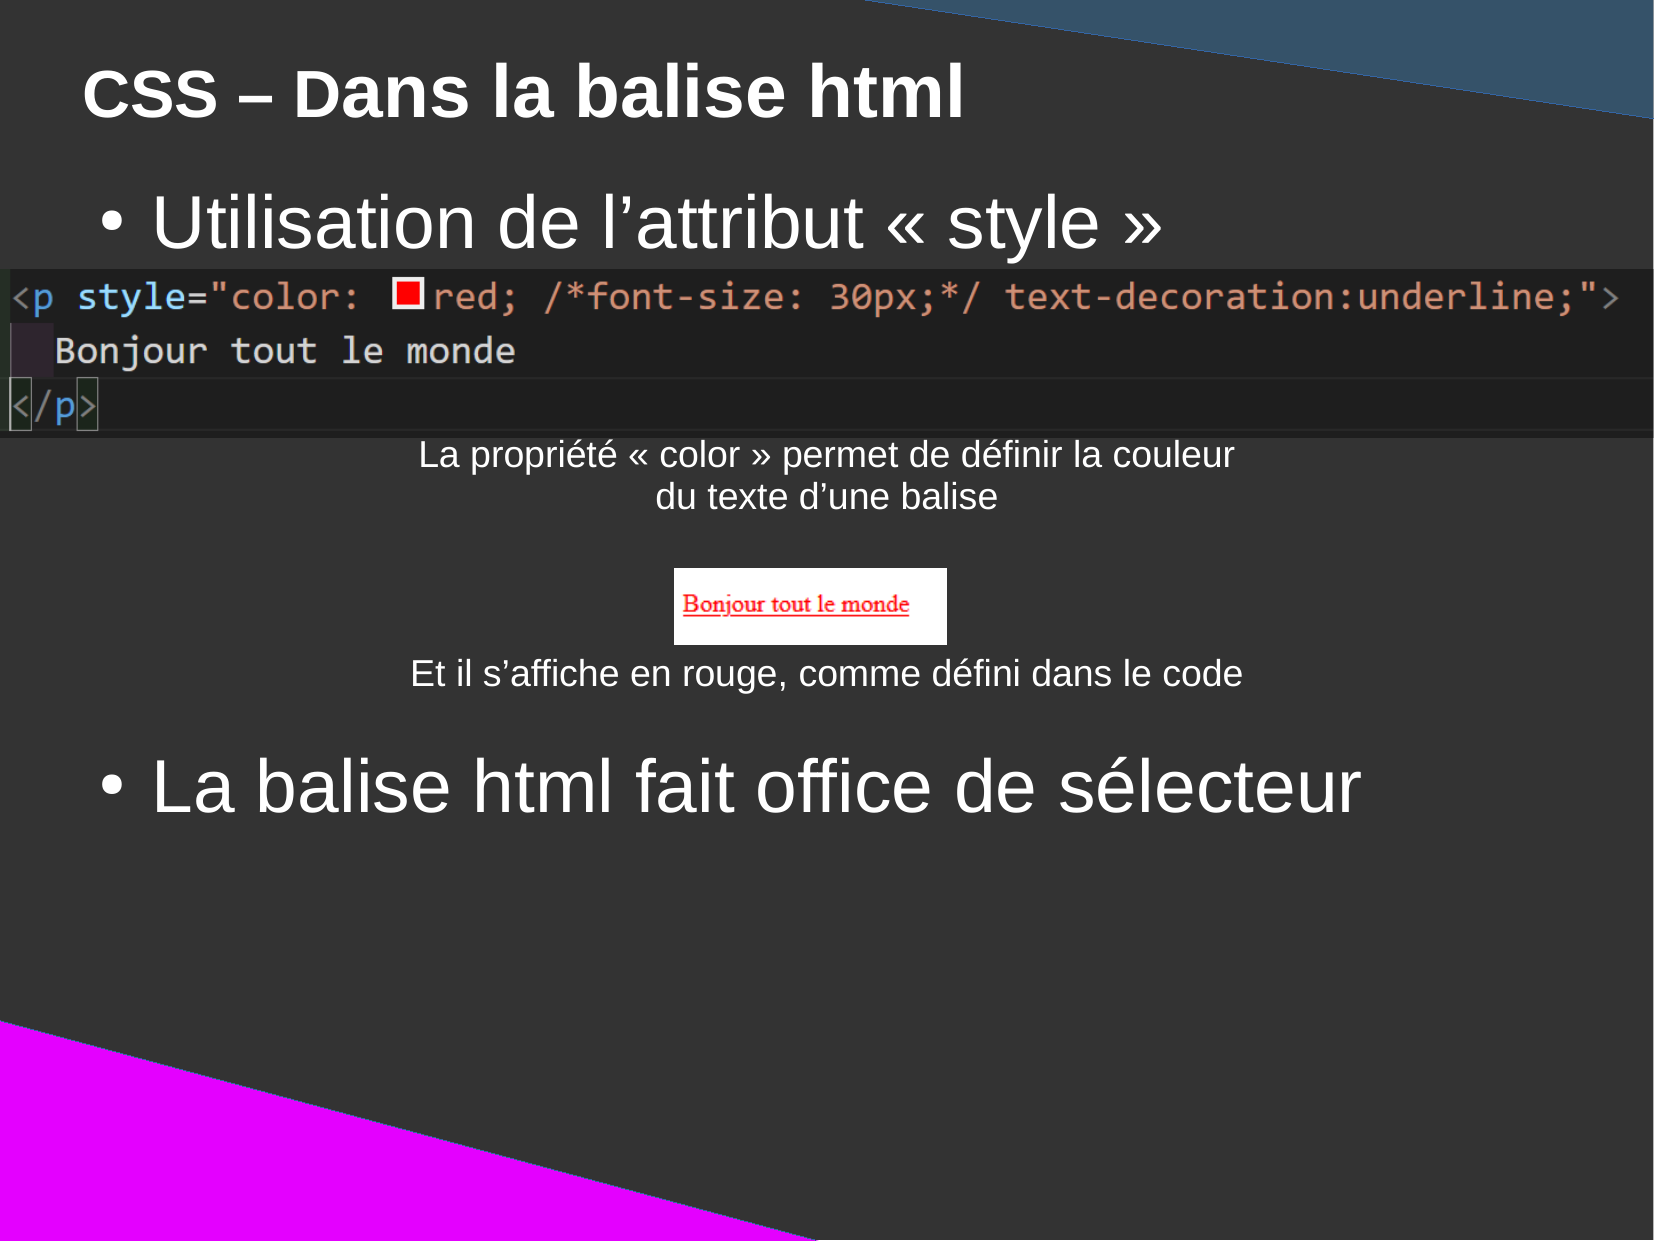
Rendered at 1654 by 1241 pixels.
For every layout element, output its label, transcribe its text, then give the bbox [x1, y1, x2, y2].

picture [674, 568, 947, 645]
text_box La propriété « color » permet de définir la couleur du texte d’une balise [389, 438, 1265, 558]
text_box Et il s’affiche en rouge, comme défini dans le code [389, 644, 1265, 744]
text_box [0, 1020, 819, 1241]
text_box [865, 0, 1654, 119]
list La balise html fait office de sélecteur [80, 744, 1605, 864]
picture [0, 269, 1654, 438]
list Utilisation de l’attribut « style » [80, 180, 1605, 269]
title CSS – Dans la balise html [82, 49, 1571, 176]
